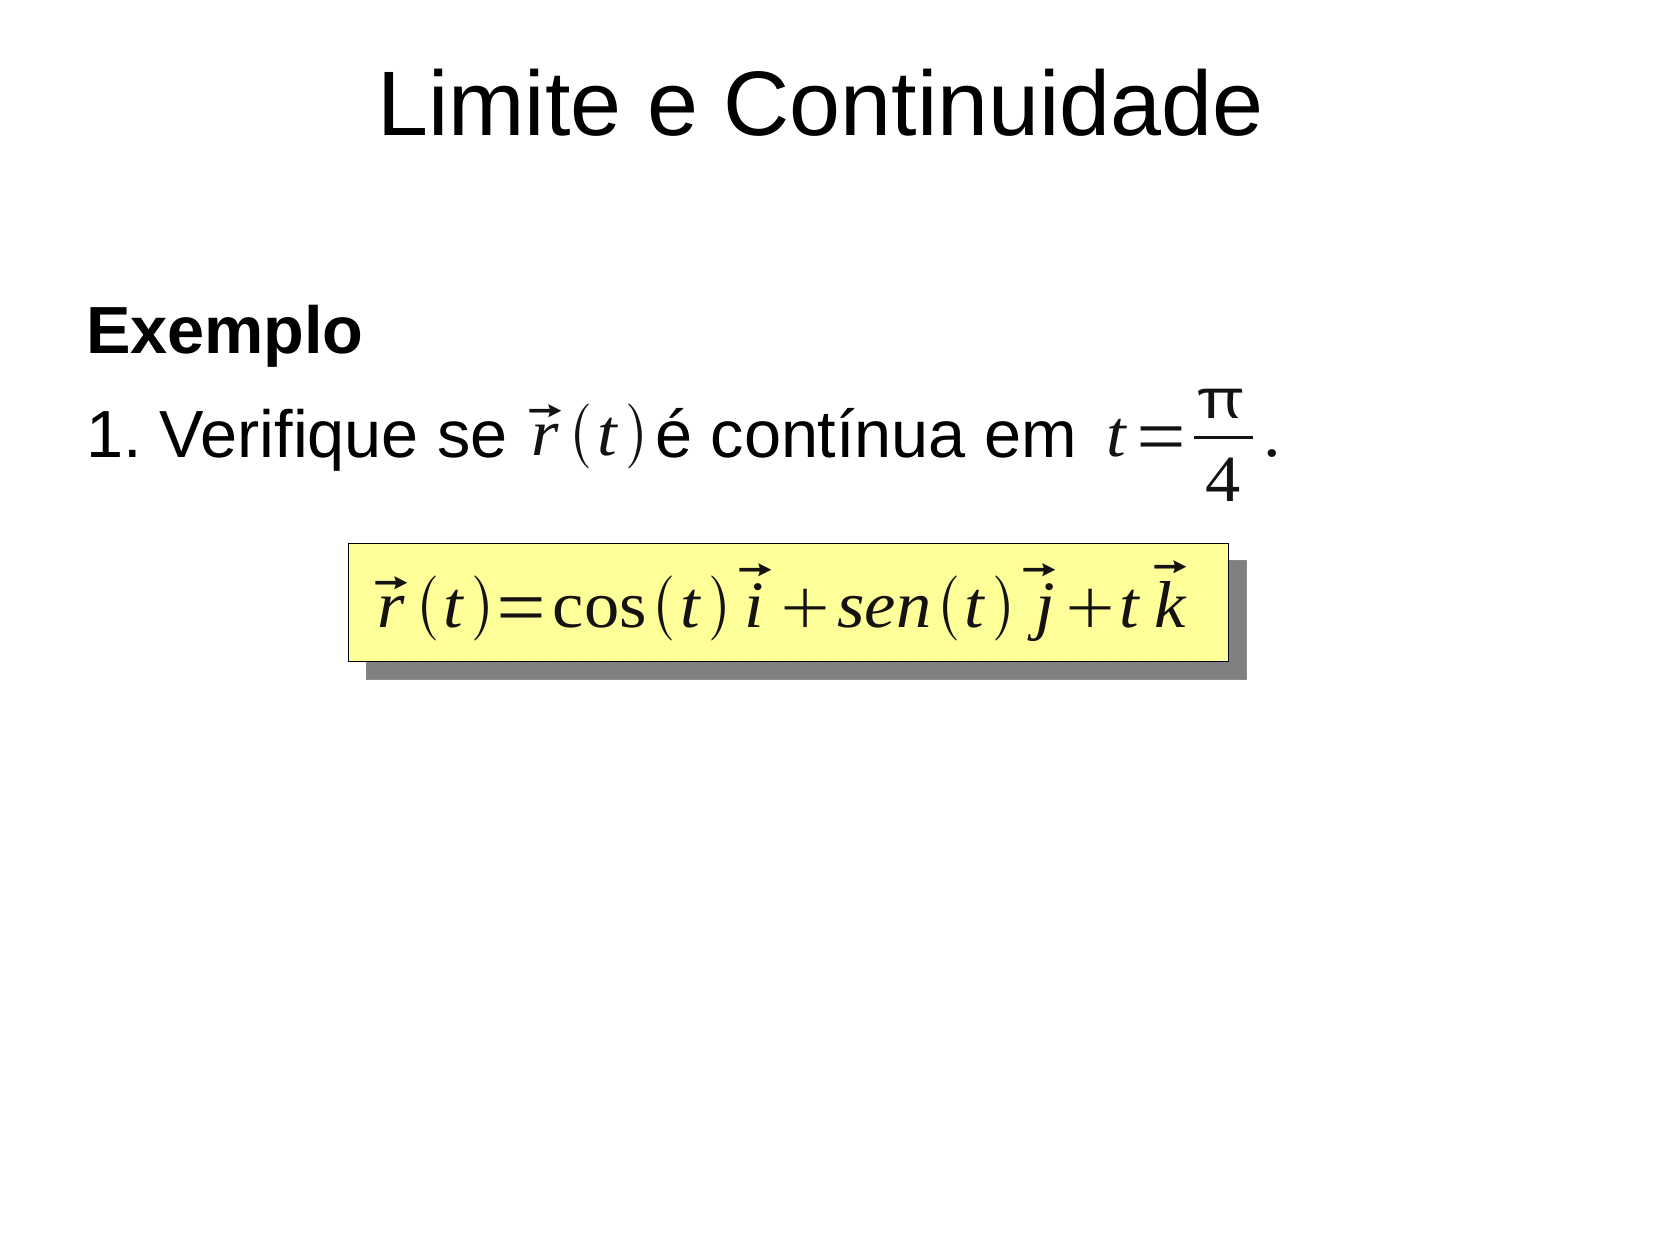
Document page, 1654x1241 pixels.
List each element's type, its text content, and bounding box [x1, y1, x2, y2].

title Limite e Continuidade [77, 7, 1566, 200]
chart [366, 557, 1195, 644]
chart [519, 396, 654, 473]
chart [1100, 366, 1288, 516]
list Exemplo 1. Verifique se é contínua em [85, 292, 1575, 1152]
